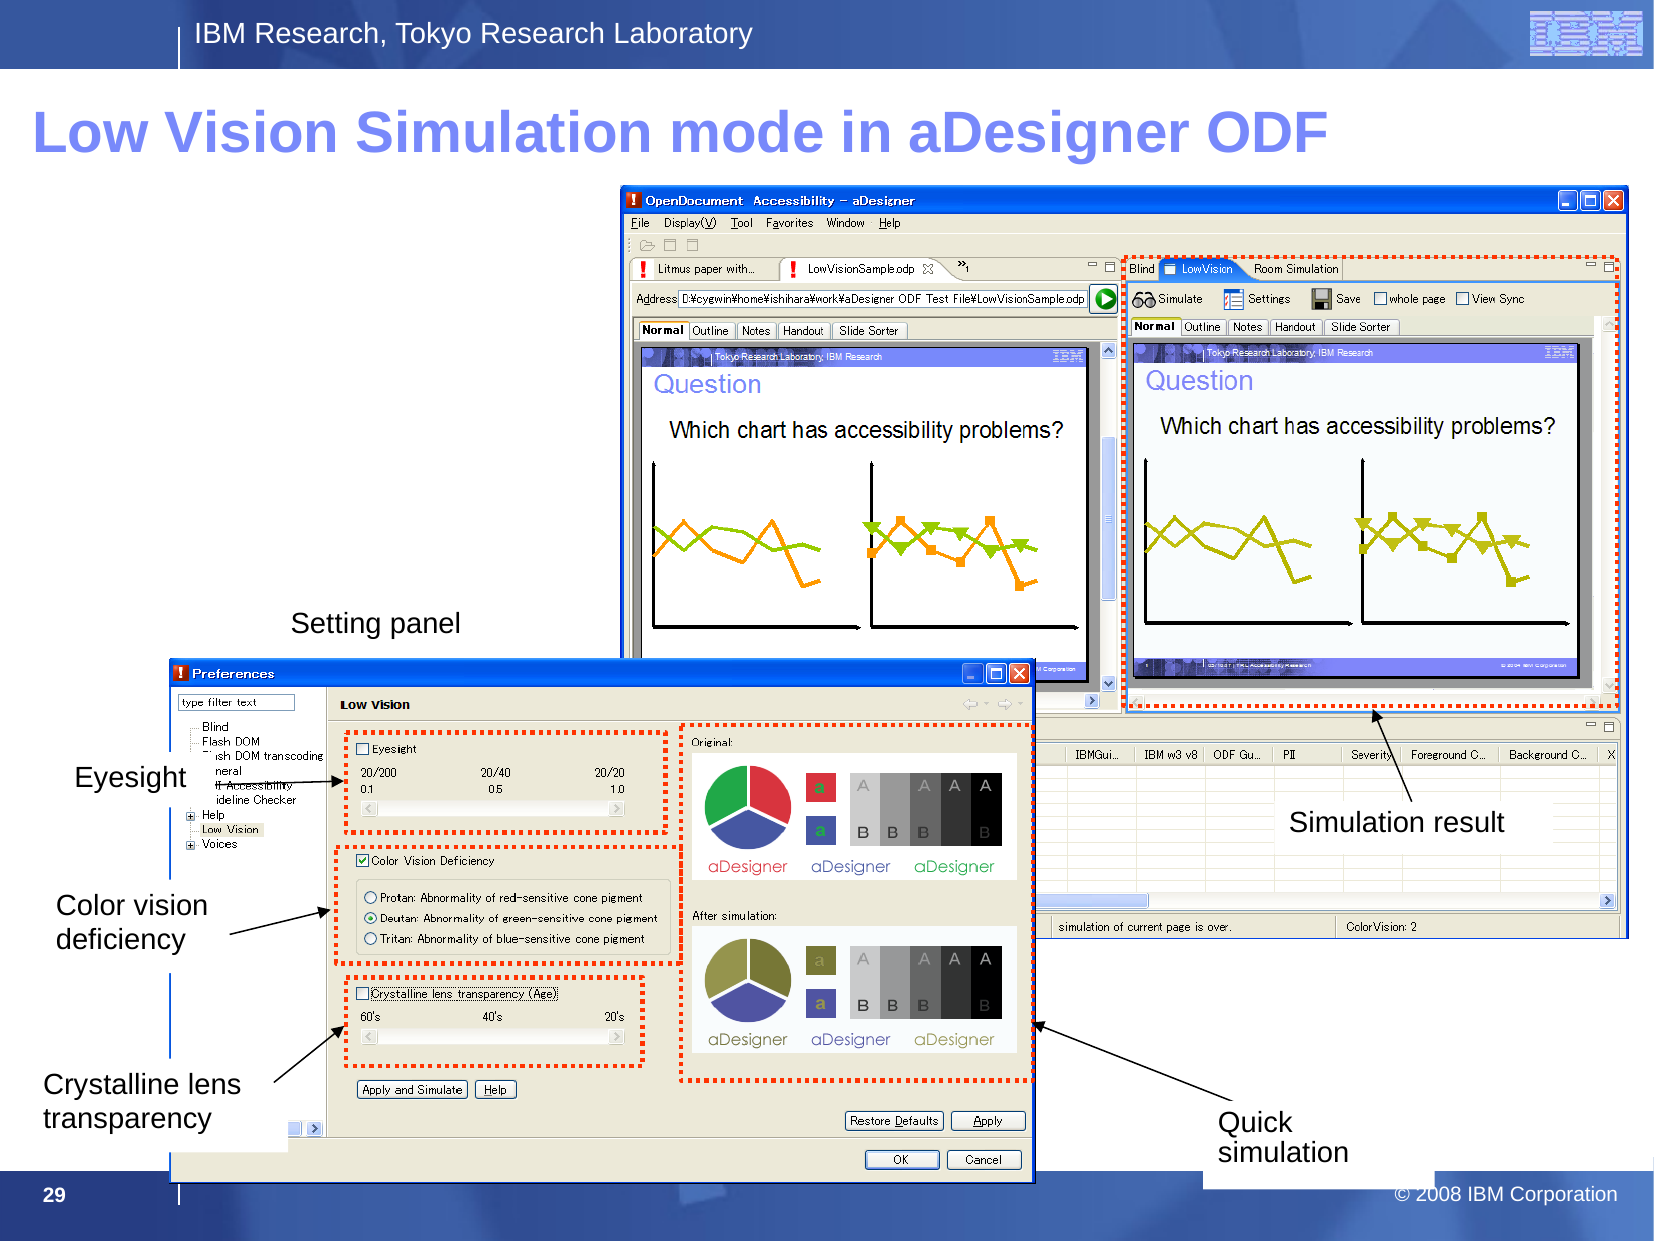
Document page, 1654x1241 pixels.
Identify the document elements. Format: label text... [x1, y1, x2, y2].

text_box Crystalline lens transparency [28, 1058, 289, 1153]
chart [169, 658, 1036, 1184]
text_box Eyesight [59, 752, 216, 808]
text_box Quick simulation [1203, 1100, 1435, 1190]
picture [1530, 11, 1643, 56]
text_box Color vision deficiency [40, 879, 251, 974]
text_box Simulation result [1274, 801, 1554, 854]
text_box Setting panel [275, 601, 508, 655]
picture [620, 185, 1629, 939]
title Low Vision Simulation mode in aDesigner ODF [17, 81, 1620, 172]
